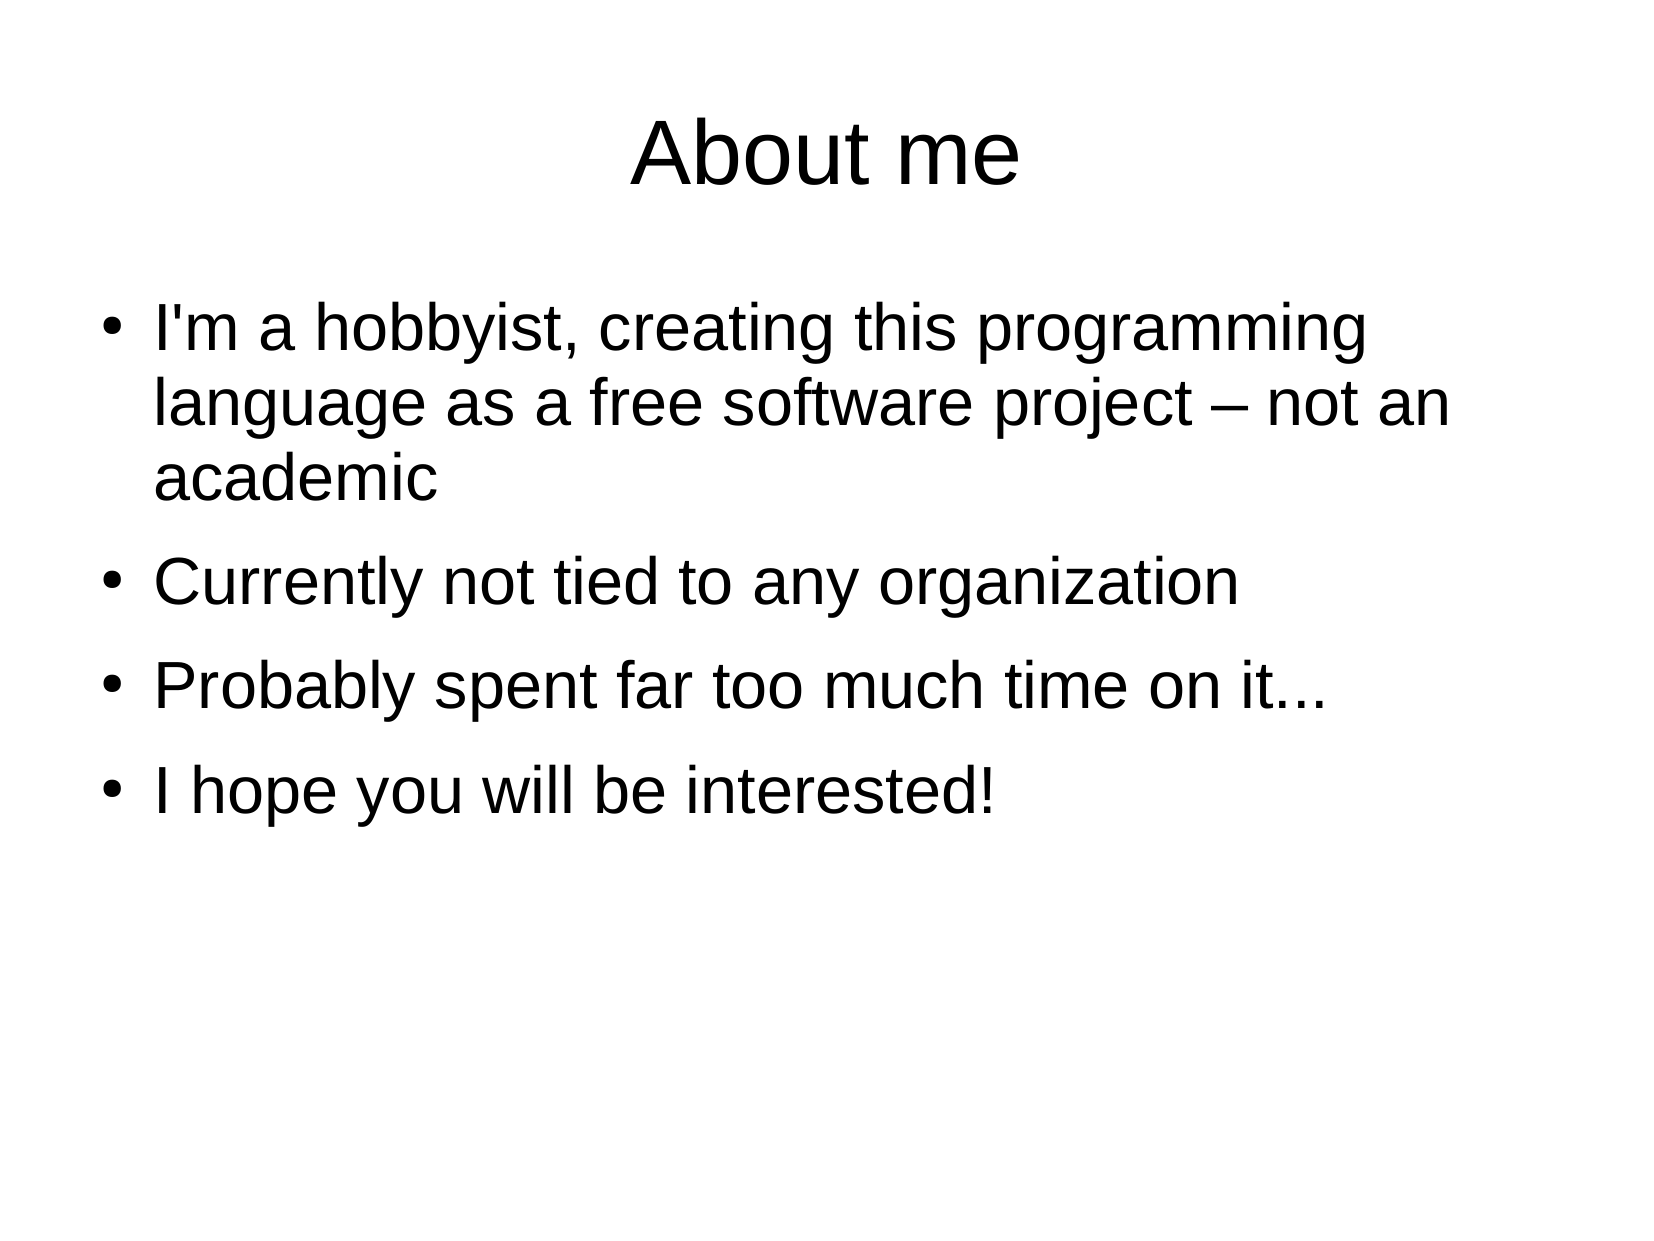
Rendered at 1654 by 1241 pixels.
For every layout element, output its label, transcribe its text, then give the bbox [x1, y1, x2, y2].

title About me [82, 49, 1571, 257]
list I'm a hobbyist, creating this programming language as a free software project – not an academic Currently not tied to any organization Probably spent far too much time on it... I hope you will be interested! [82, 290, 1571, 1010]
